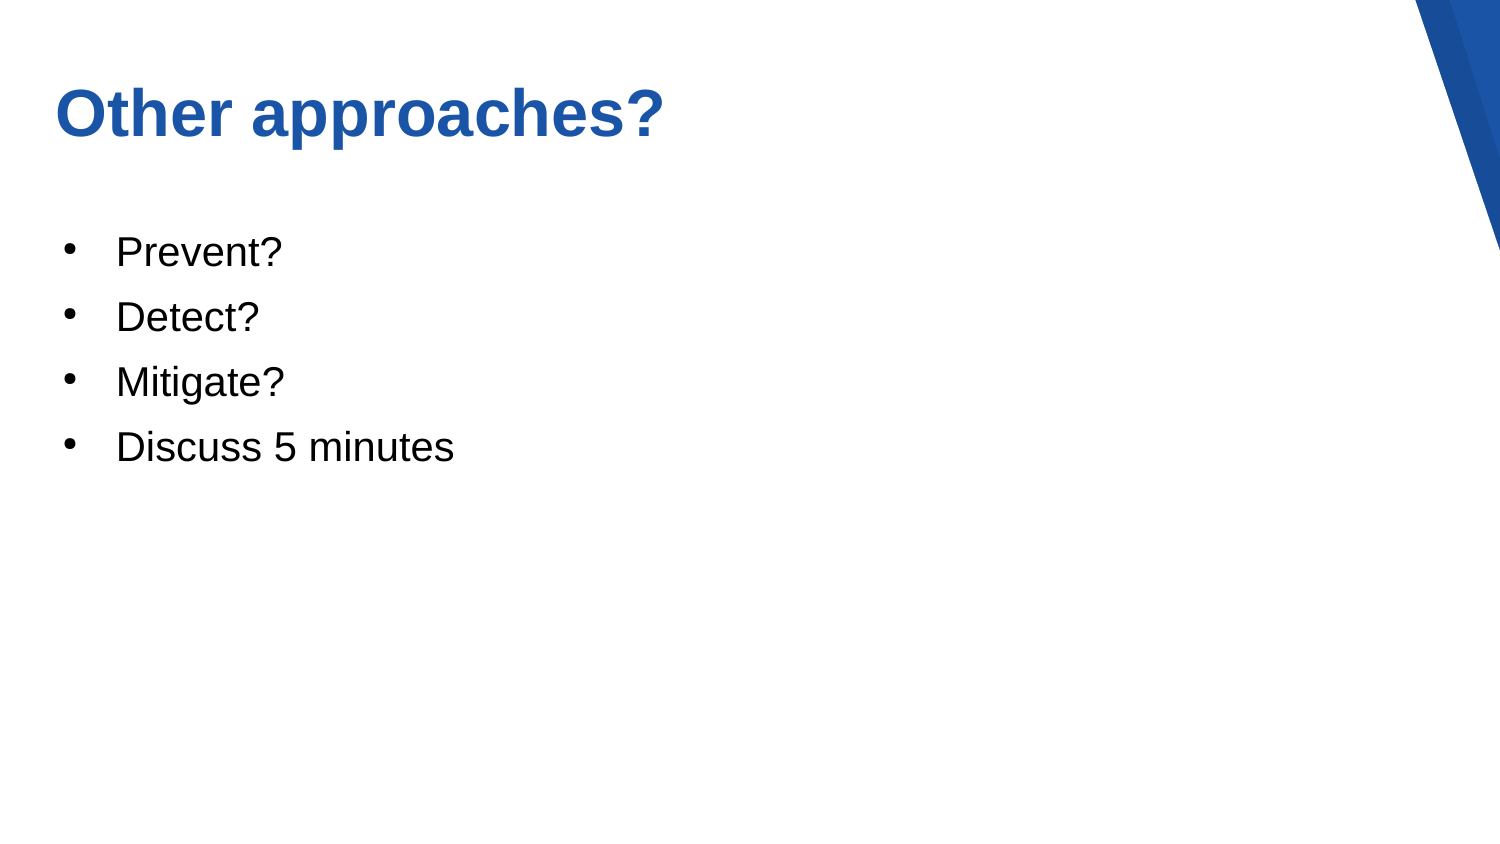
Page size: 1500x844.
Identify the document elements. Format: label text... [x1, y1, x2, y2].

list Prevent? Detect? Mitigate? Discuss 5 minutes [30, 210, 1486, 710]
title Other approaches? [40, 97, 1306, 166]
